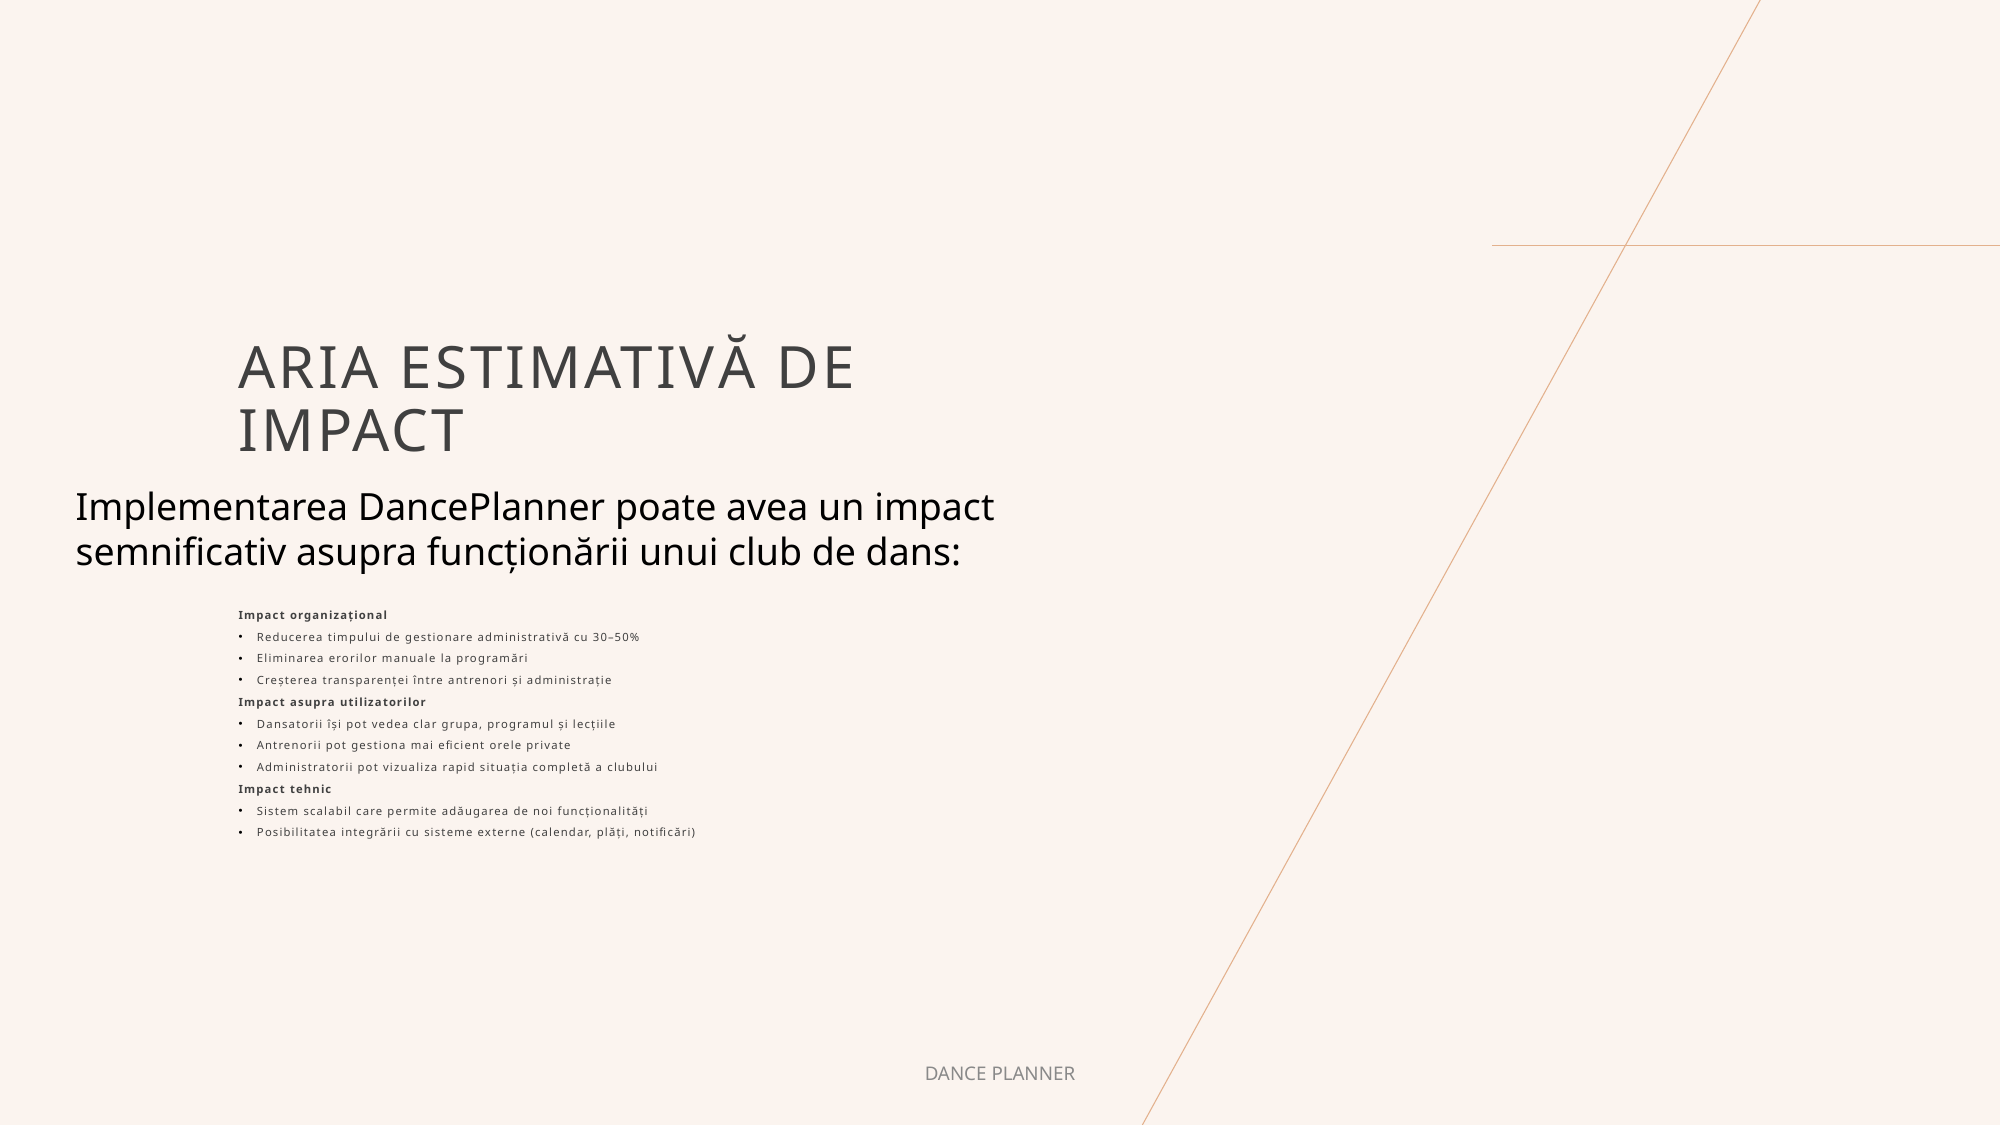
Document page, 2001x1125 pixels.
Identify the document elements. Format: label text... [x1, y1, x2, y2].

title ARIA ESTIMATIVĂ DE IMPACT [60, 213, 1004, 412]
text_box DANCE PLANNER [857, 1042, 1143, 1103]
list Impact organizațional Reducerea timpului de gestionare administrativă cu 30–50% Eliminarea erorilor manuale la programări Creșterea transparenței între antrenori și administrație Impact asupra utilizatorilor Dansatorii își pot vedea clar grupa, programul și lecțiile Antrenorii pot gestiona mai eficient orele private Administratorii pot vizualiza rapid situația completă a clubului Impact tehnic Sistem scalabil care permite adăugarea de noi funcționalități Posibilitatea integrării cu sisteme externe (calendar, plăți, notificări) [1057, 200, 1897, 451]
text_box Implementarea DancePlanner poate avea un impact semnificativ asupra funcționării unui club de dans: [60, 475, 1062, 582]
